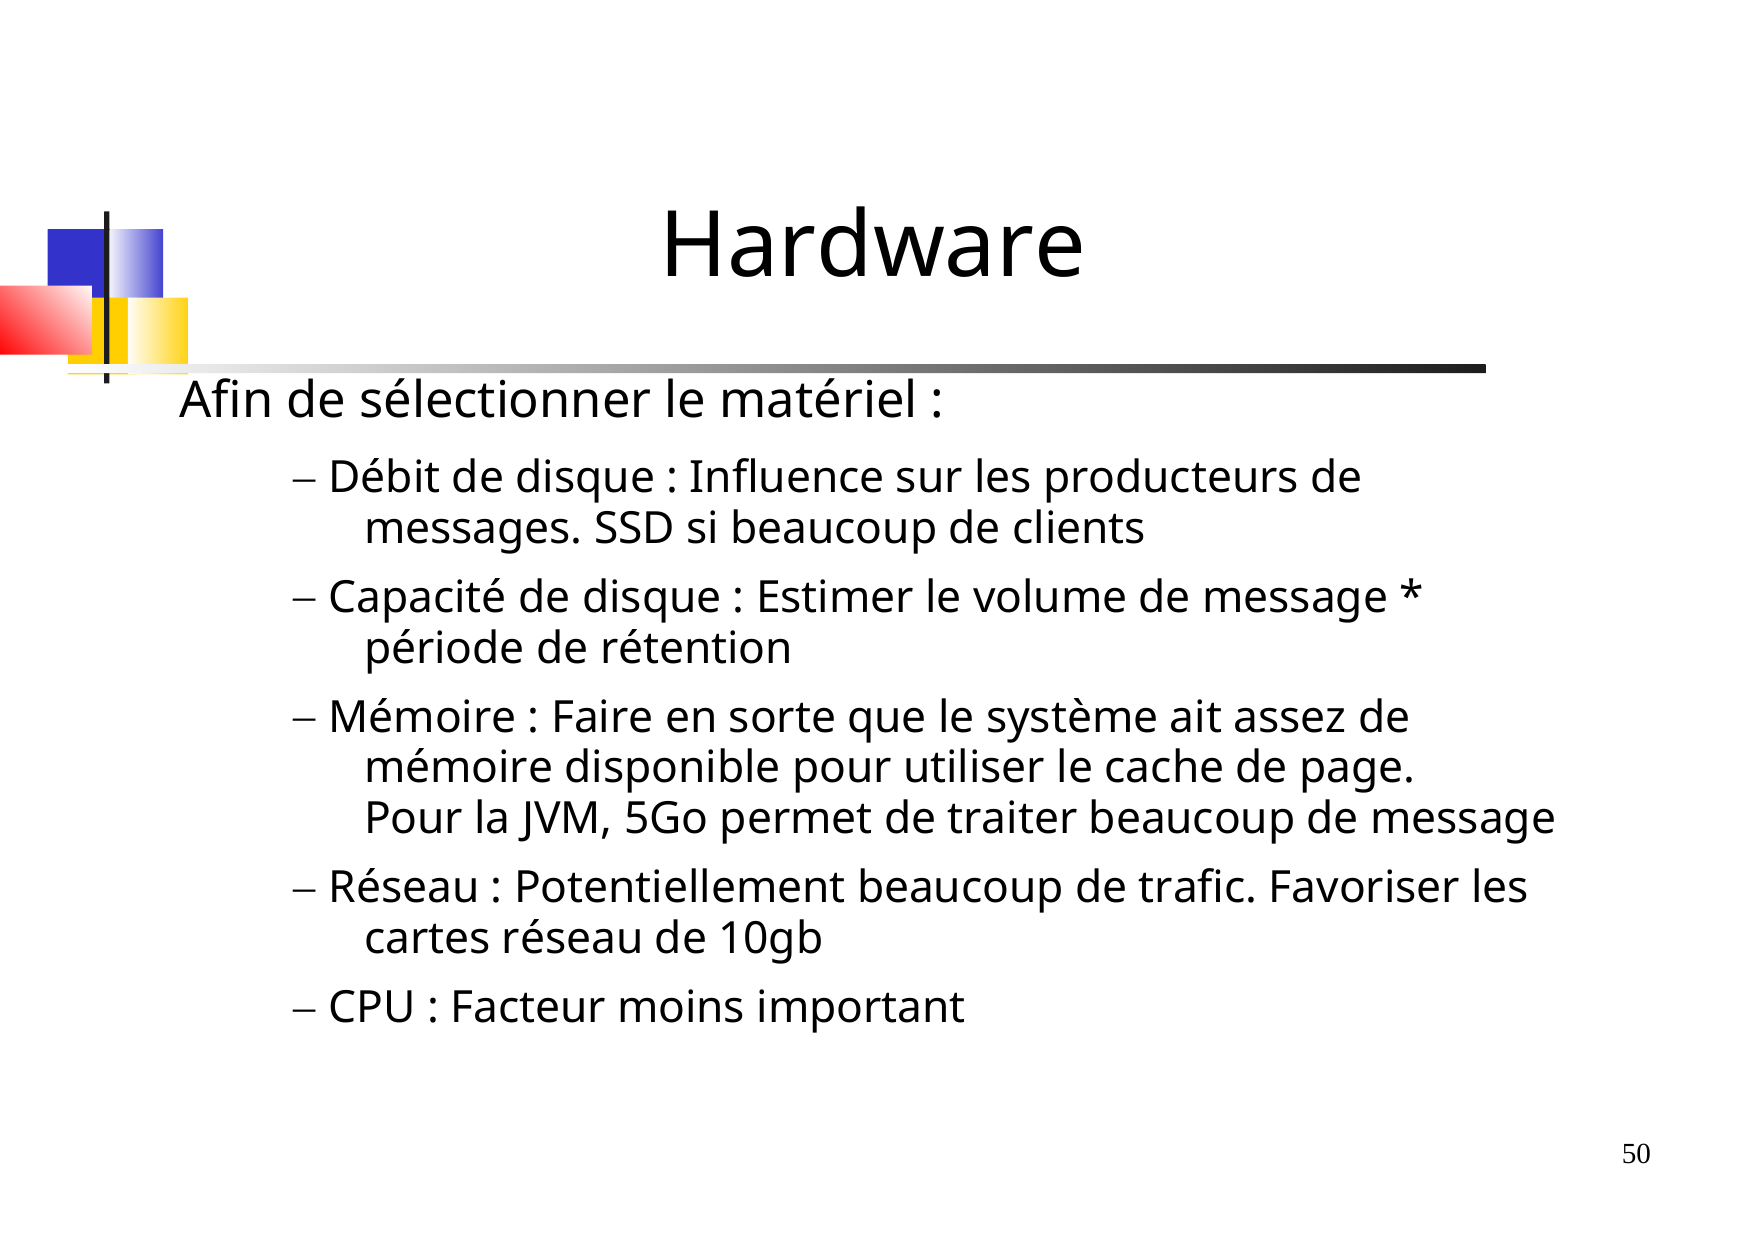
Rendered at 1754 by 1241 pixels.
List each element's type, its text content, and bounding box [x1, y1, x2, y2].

list Afin de sélectionner le matériel : Débit de disque : Influence sur les producteurs de messages. SSD si beaucoup de clients Capacité de disque : Estimer le volume de message * période de rétention Mémoire : Faire en sorte que le système ait assez de mémoire disponible pour utiliser le cache de page. Pour la JVM, 5Go permet de traiter beaucoup de message Réseau : Potentiellement beaucoup de trafic. Favoriser les cartes réseau de 10gb CPU : Facteur moins important [179, 371, 1567, 1091]
title Hardware [179, 139, 1567, 351]
